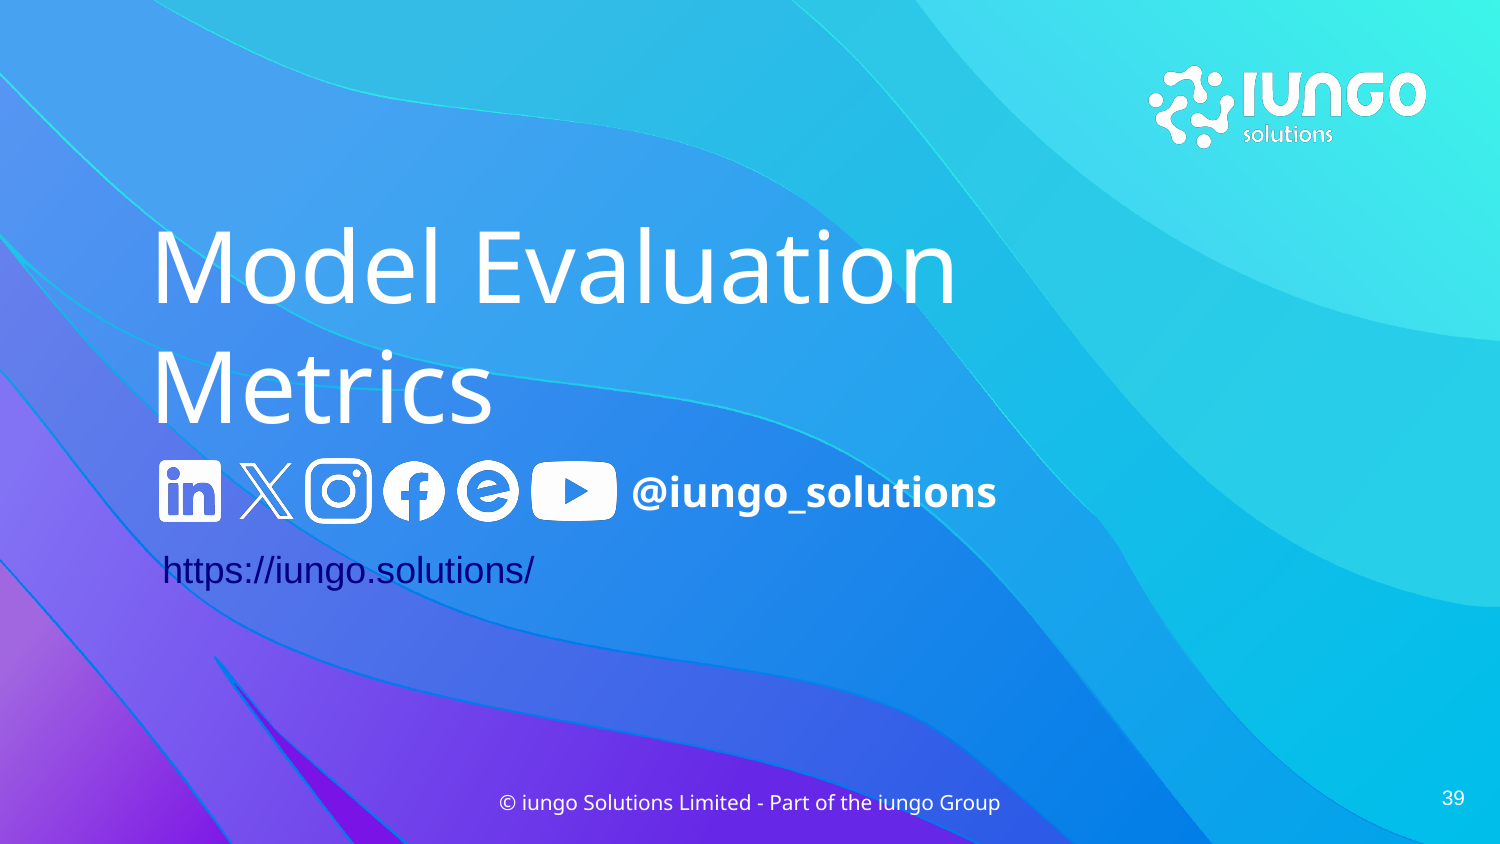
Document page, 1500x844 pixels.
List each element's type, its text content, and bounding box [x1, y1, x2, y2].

title Model Evaluation Metrics [134, 122, 1344, 459]
picture [0, 0, 1500, 844]
slide_number <number> [1389, 764, 1480, 830]
